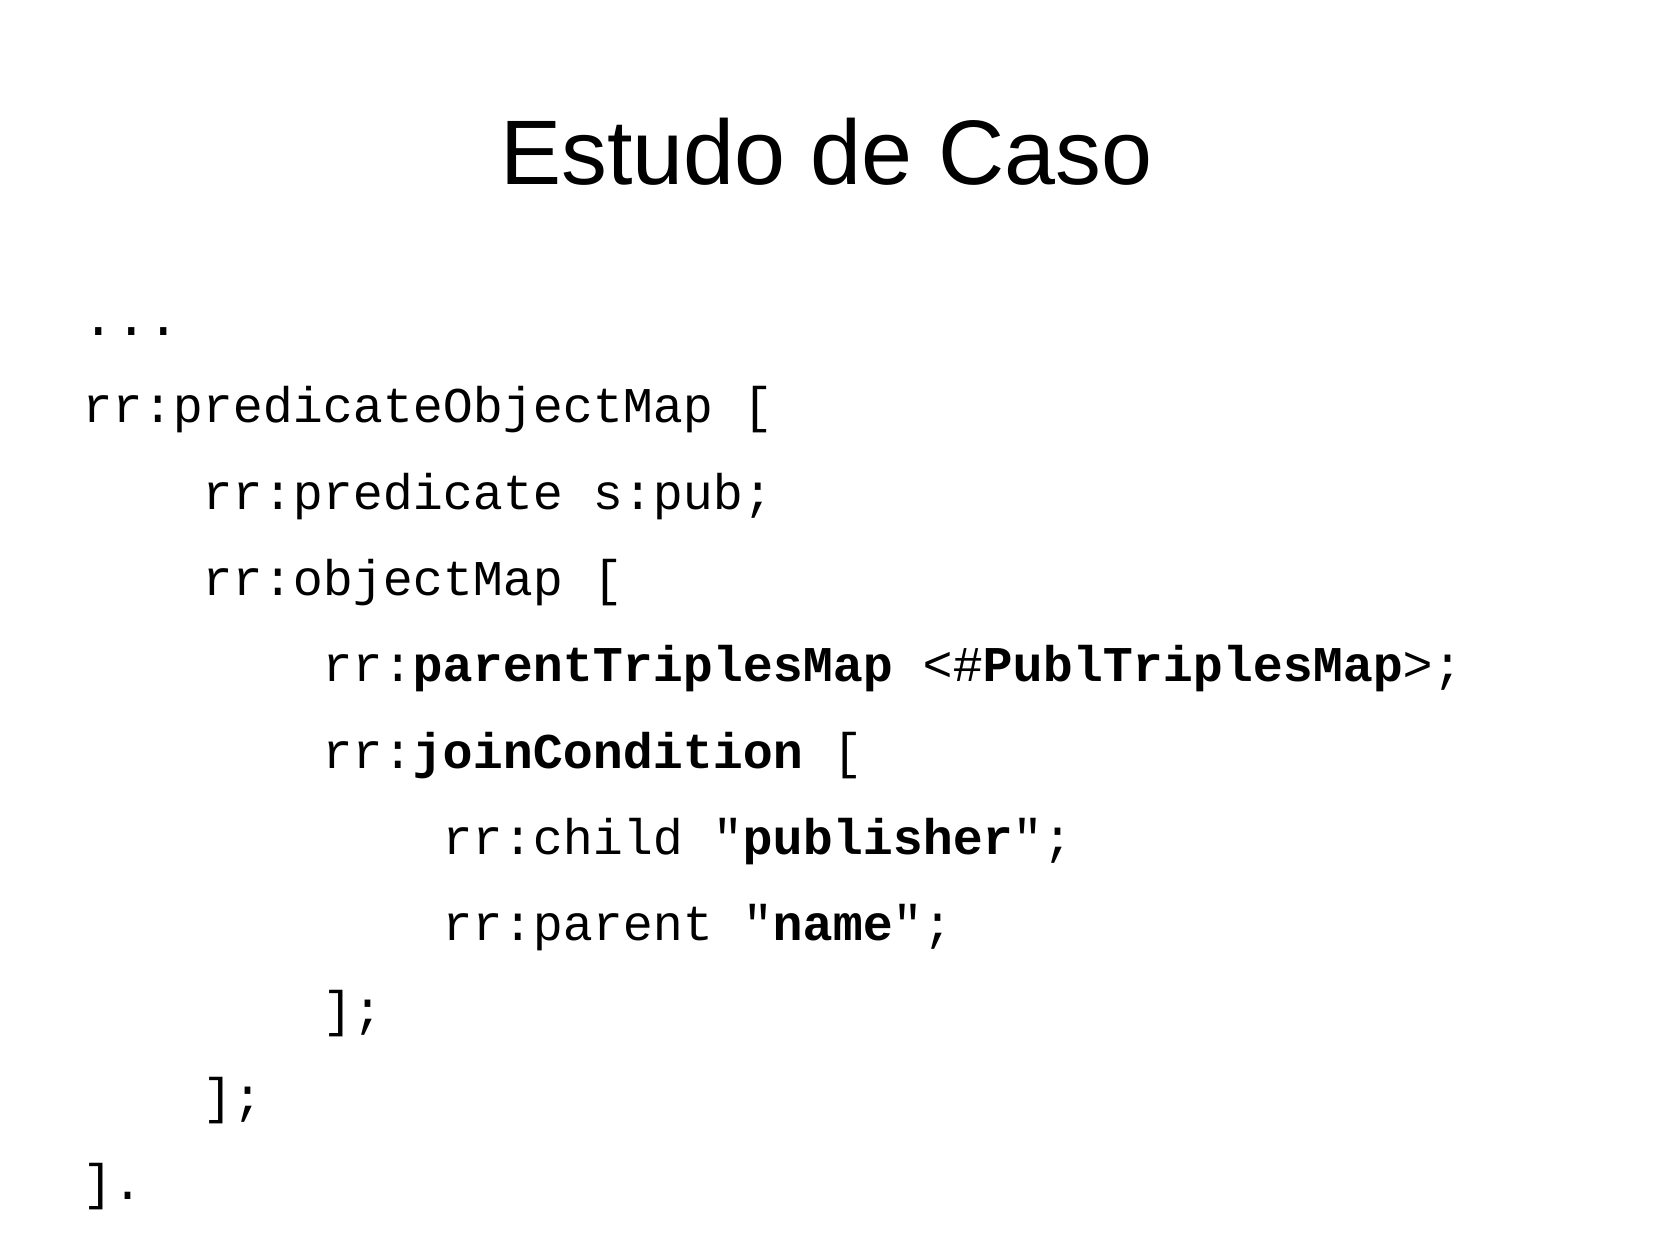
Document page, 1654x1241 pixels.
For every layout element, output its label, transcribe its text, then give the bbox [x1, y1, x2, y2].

title Estudo de Caso [82, 49, 1571, 257]
list ... rr:predicateObjectMap [ rr:predicate s:pub; rr:objectMap [ rr:parentTriplesMap <#PublTriplesMap>; rr:joinCondition [ rr:child "publisher"; rr:parent "name"; ]; ]; ]. [82, 290, 1571, 1241]
